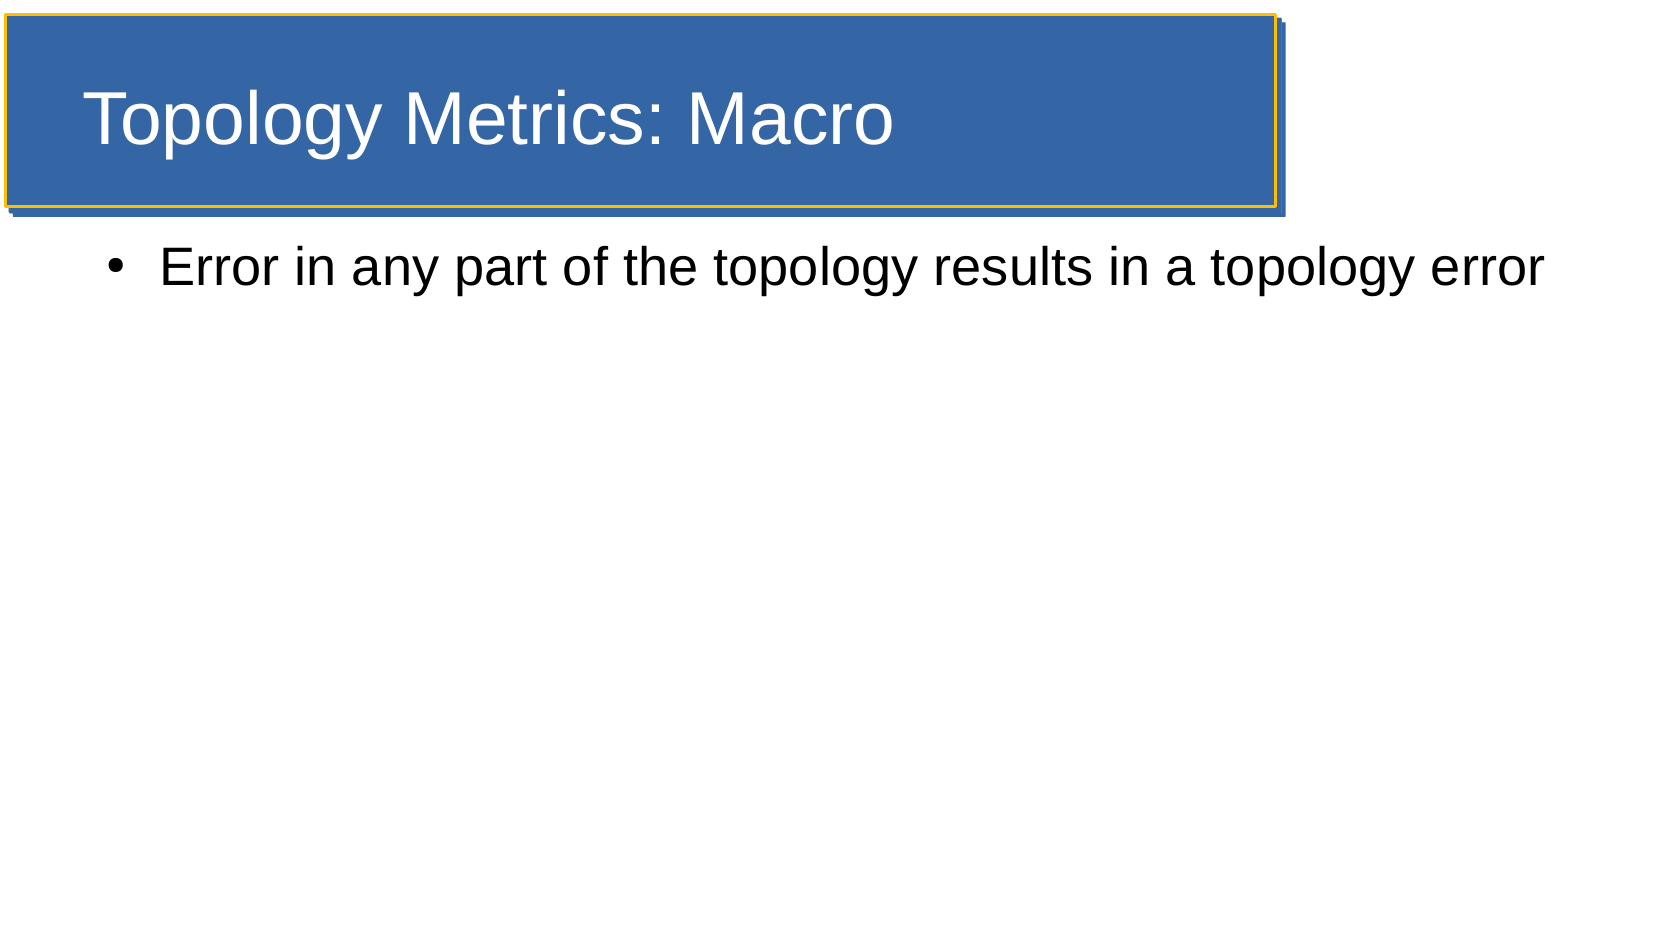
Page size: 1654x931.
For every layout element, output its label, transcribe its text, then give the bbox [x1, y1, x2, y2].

list Error in any part of the topology results in a topology error [88, 236, 1565, 798]
title Topology Metrics: Macro [82, 44, 1235, 192]
